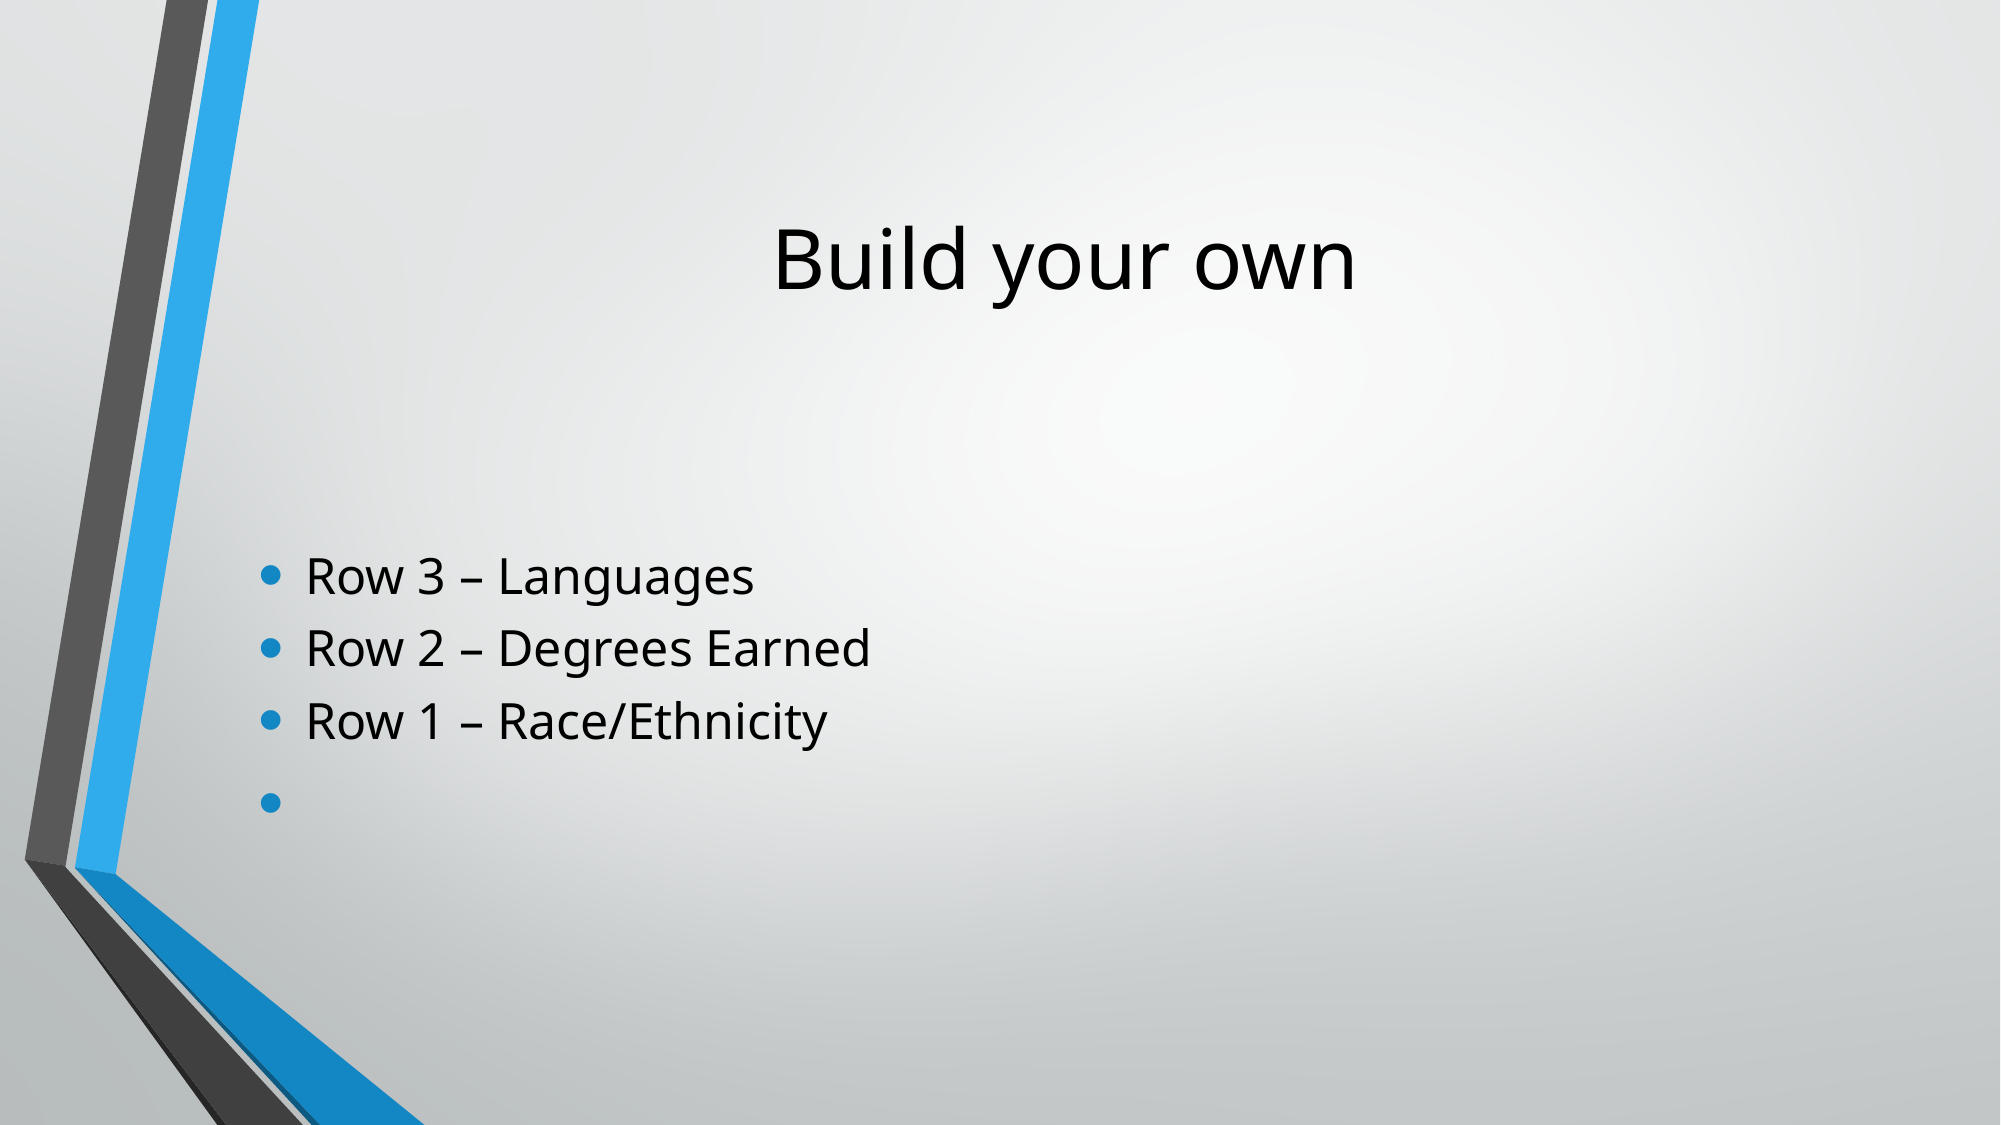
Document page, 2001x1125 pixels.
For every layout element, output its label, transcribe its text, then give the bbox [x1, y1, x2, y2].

title Build your own [243, 112, 1887, 400]
list Row 3 – Languages Row 2 – Degrees Earned Row 1 – Race/Ethnicity [243, 437, 1887, 950]
